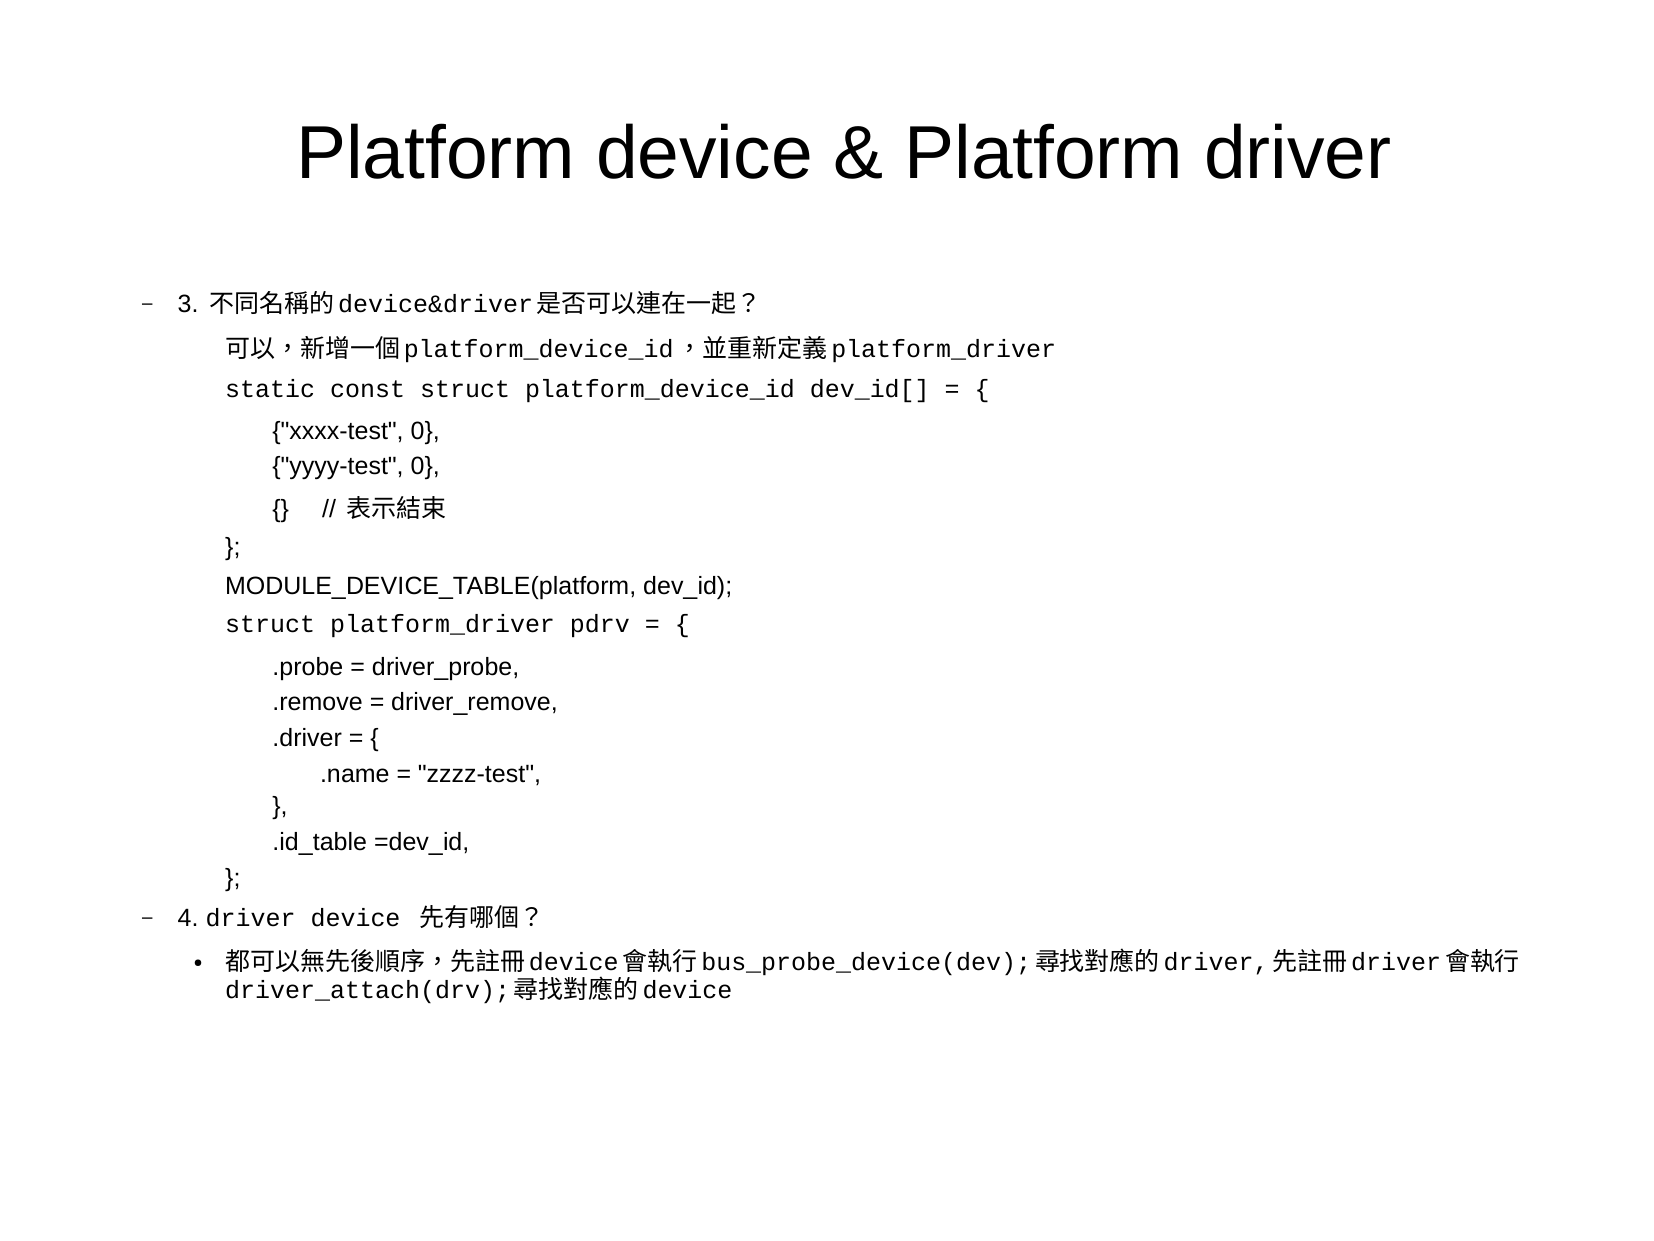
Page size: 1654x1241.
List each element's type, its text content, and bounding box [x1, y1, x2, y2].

list 3. 不同名稱的device&driver是否可以連在一起？ 可以，新增一個platform_device_id，並重新定義platform_driver static const struct platform_device_id dev_id[] = { {"xxxx-test", 0}, {"yyyy-test", 0}, {} // 表示結束 }; MODULE_DEVICE_TABLE(platform, dev_id); struct platform_driver pdrv = { .probe = driver_probe, .remove = driver_remove, .driver = { .name = "zzzz-test", }, .id_table =dev_id, }; 4. driver device 先有哪個？ 都可以無先後順序，先註冊device會執行bus_probe_device(dev);尋找對應的driver,先註冊driver會執行driver_attach(drv);尋找對應的device [82, 290, 1571, 1010]
title Platform device & Platform driver [82, 49, 1571, 257]
